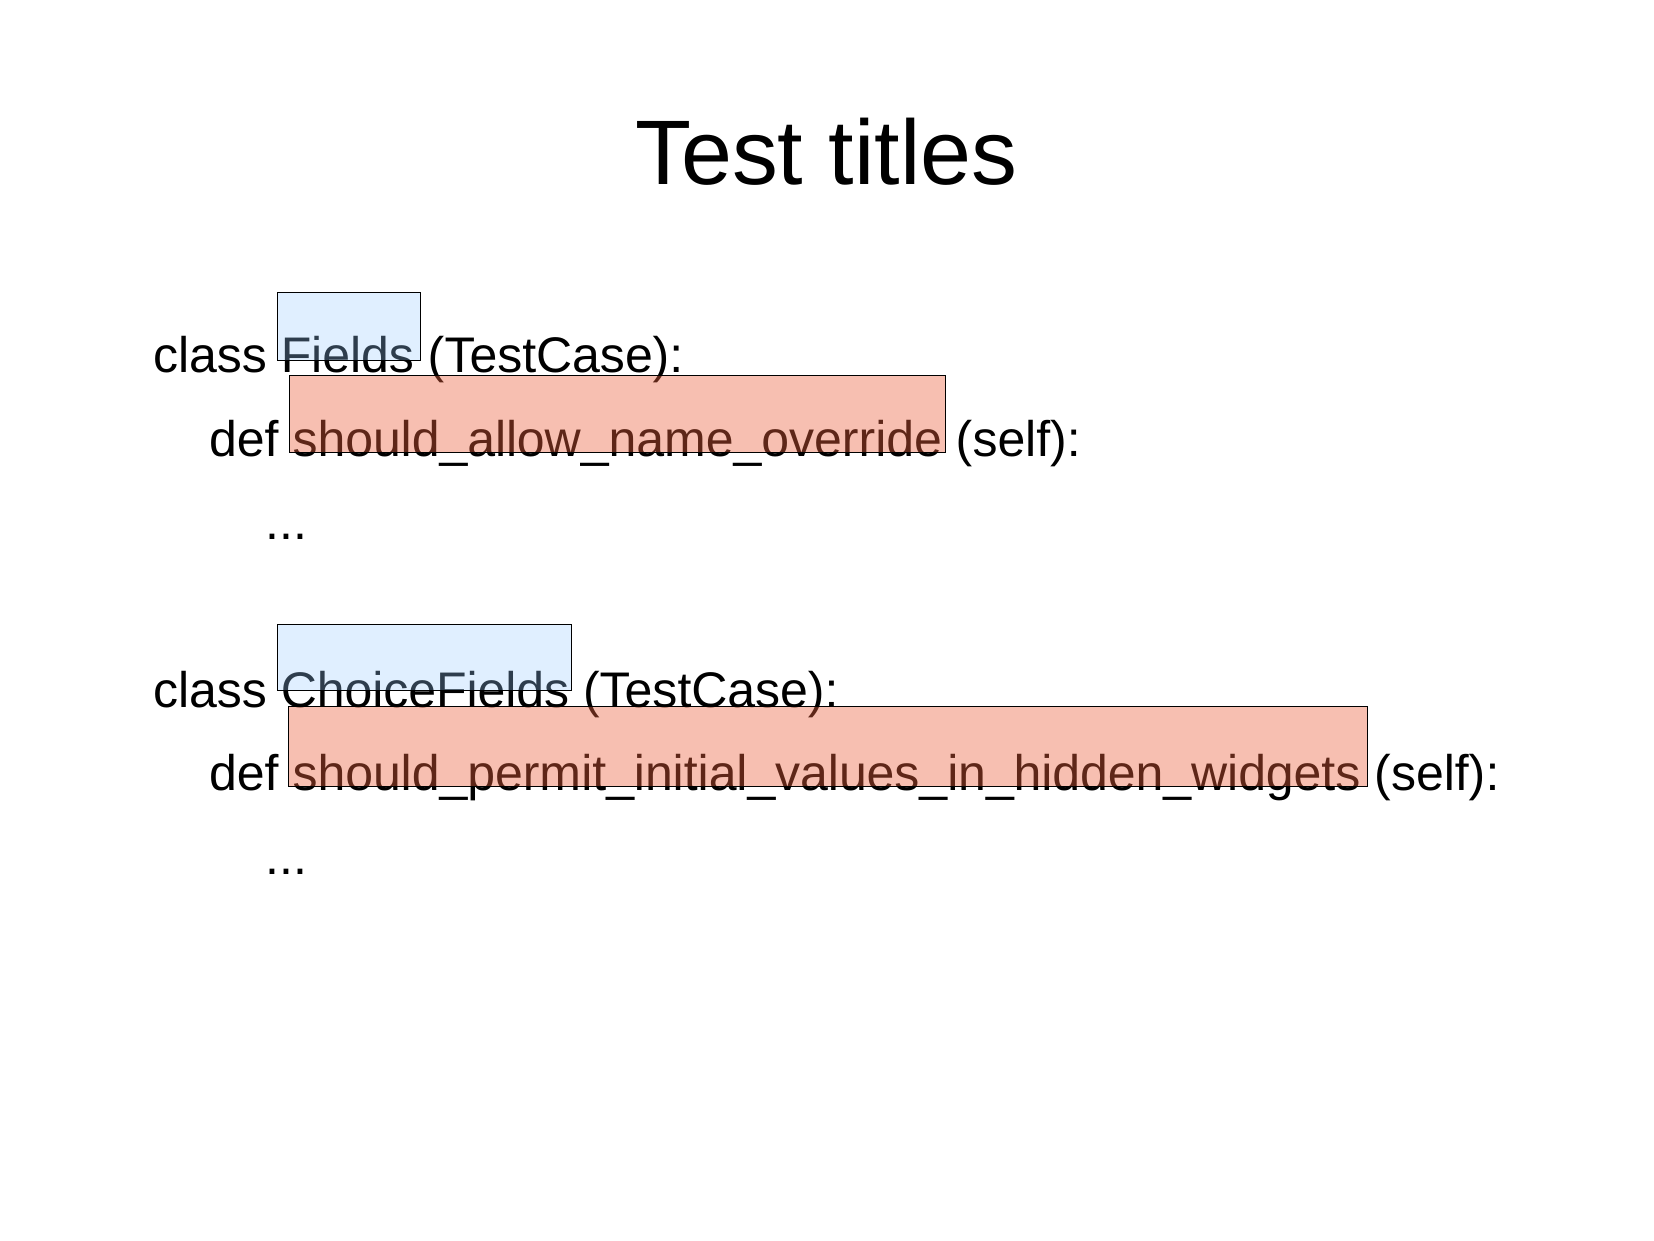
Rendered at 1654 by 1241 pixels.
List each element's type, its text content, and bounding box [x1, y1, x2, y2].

text_box [289, 375, 946, 453]
text_box [277, 292, 421, 361]
text_box [277, 624, 572, 691]
text_box [288, 706, 1368, 787]
title Test titles [82, 49, 1571, 257]
text_box class Fields (TestCase): def should_allow_name_override (self): ... class ChoiceFields (TestCase): def should_permit_initial_values_in_hidden_widgets (self): ... [138, 292, 1516, 949]
